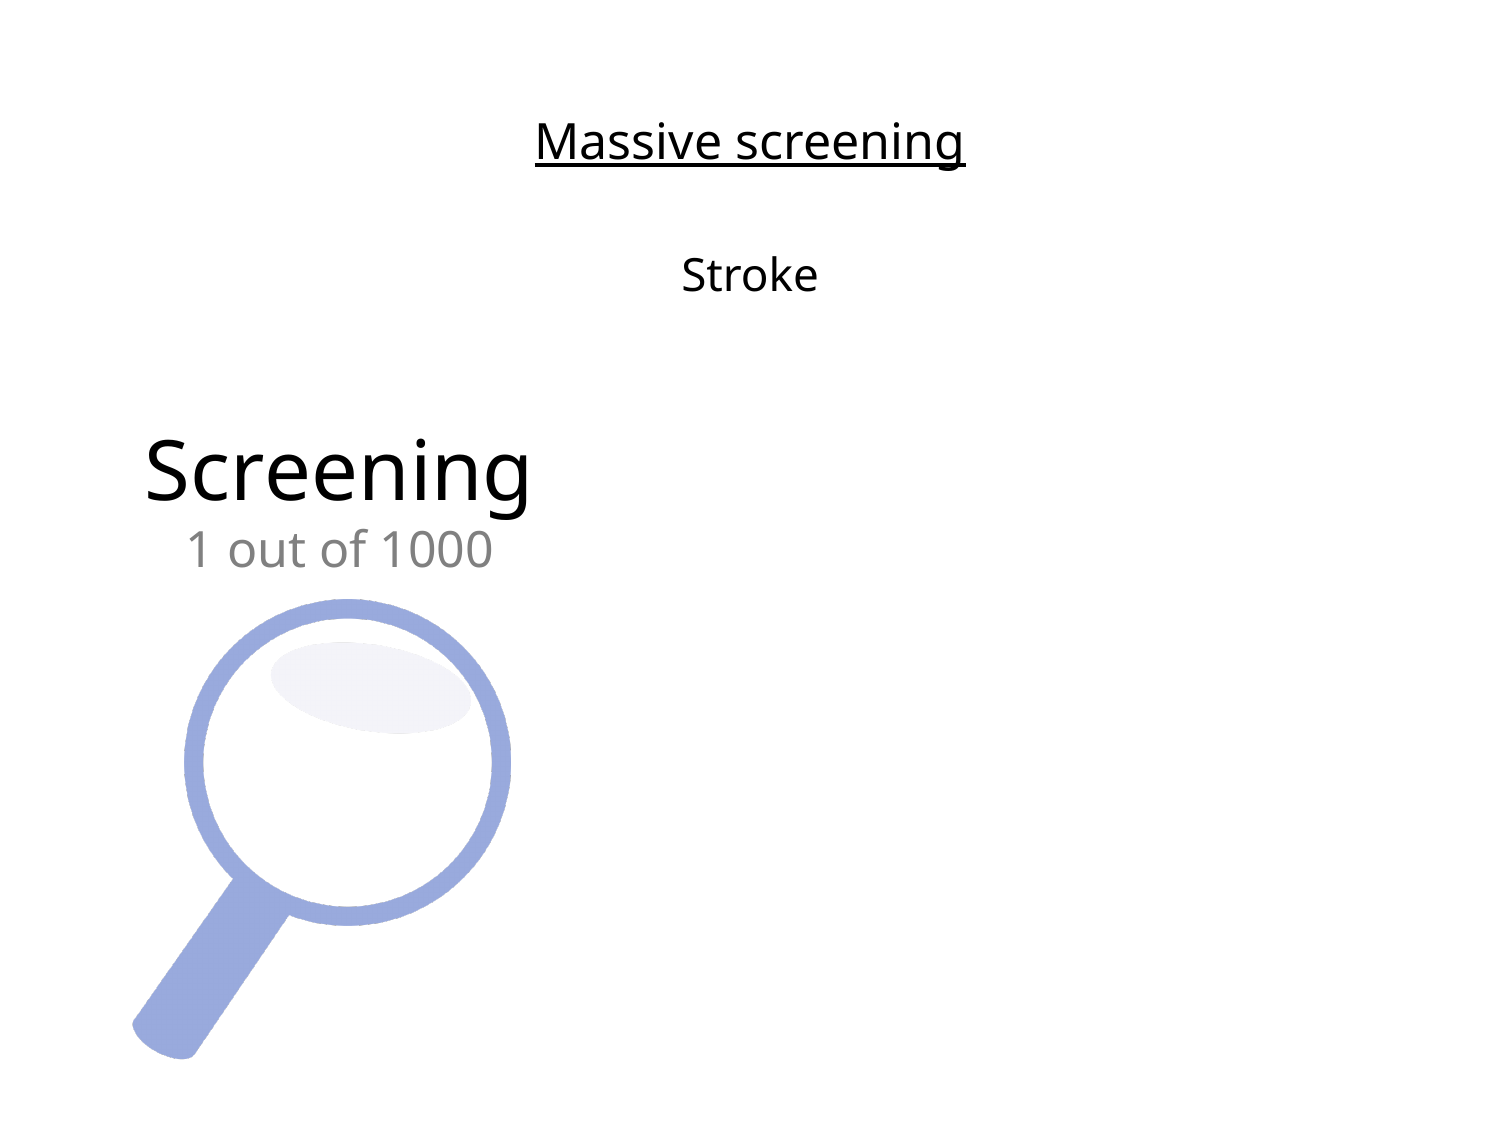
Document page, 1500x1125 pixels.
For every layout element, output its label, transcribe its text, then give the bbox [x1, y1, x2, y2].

text_box Massive screening Stroke [221, 98, 1279, 411]
text_box Screening 1 out of 1000 [74, 410, 606, 585]
picture [131, 599, 511, 1066]
